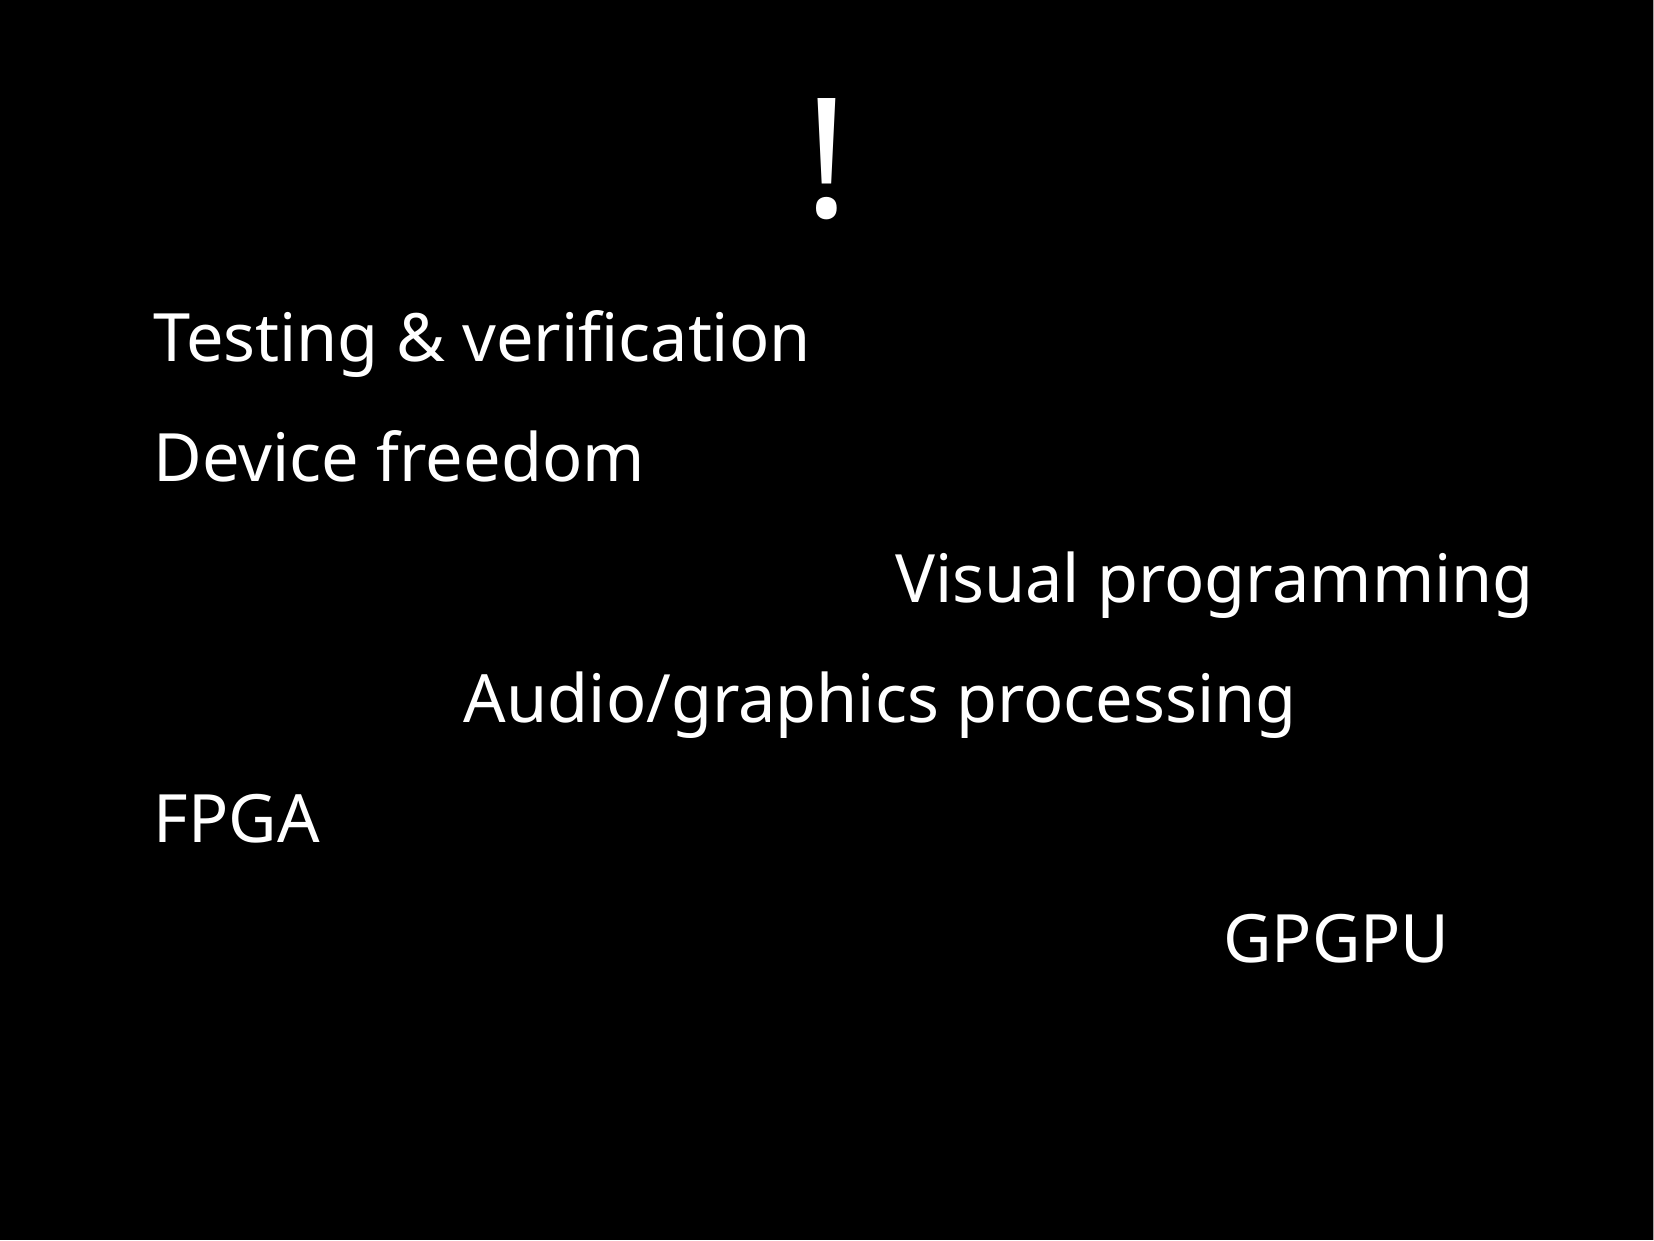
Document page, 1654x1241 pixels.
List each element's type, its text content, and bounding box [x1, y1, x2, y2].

title ! [82, 40, 1571, 266]
list Testing & verification Device freedom Visual programming Audio/graphics processing FPGA GPGPU [82, 290, 1571, 1010]
